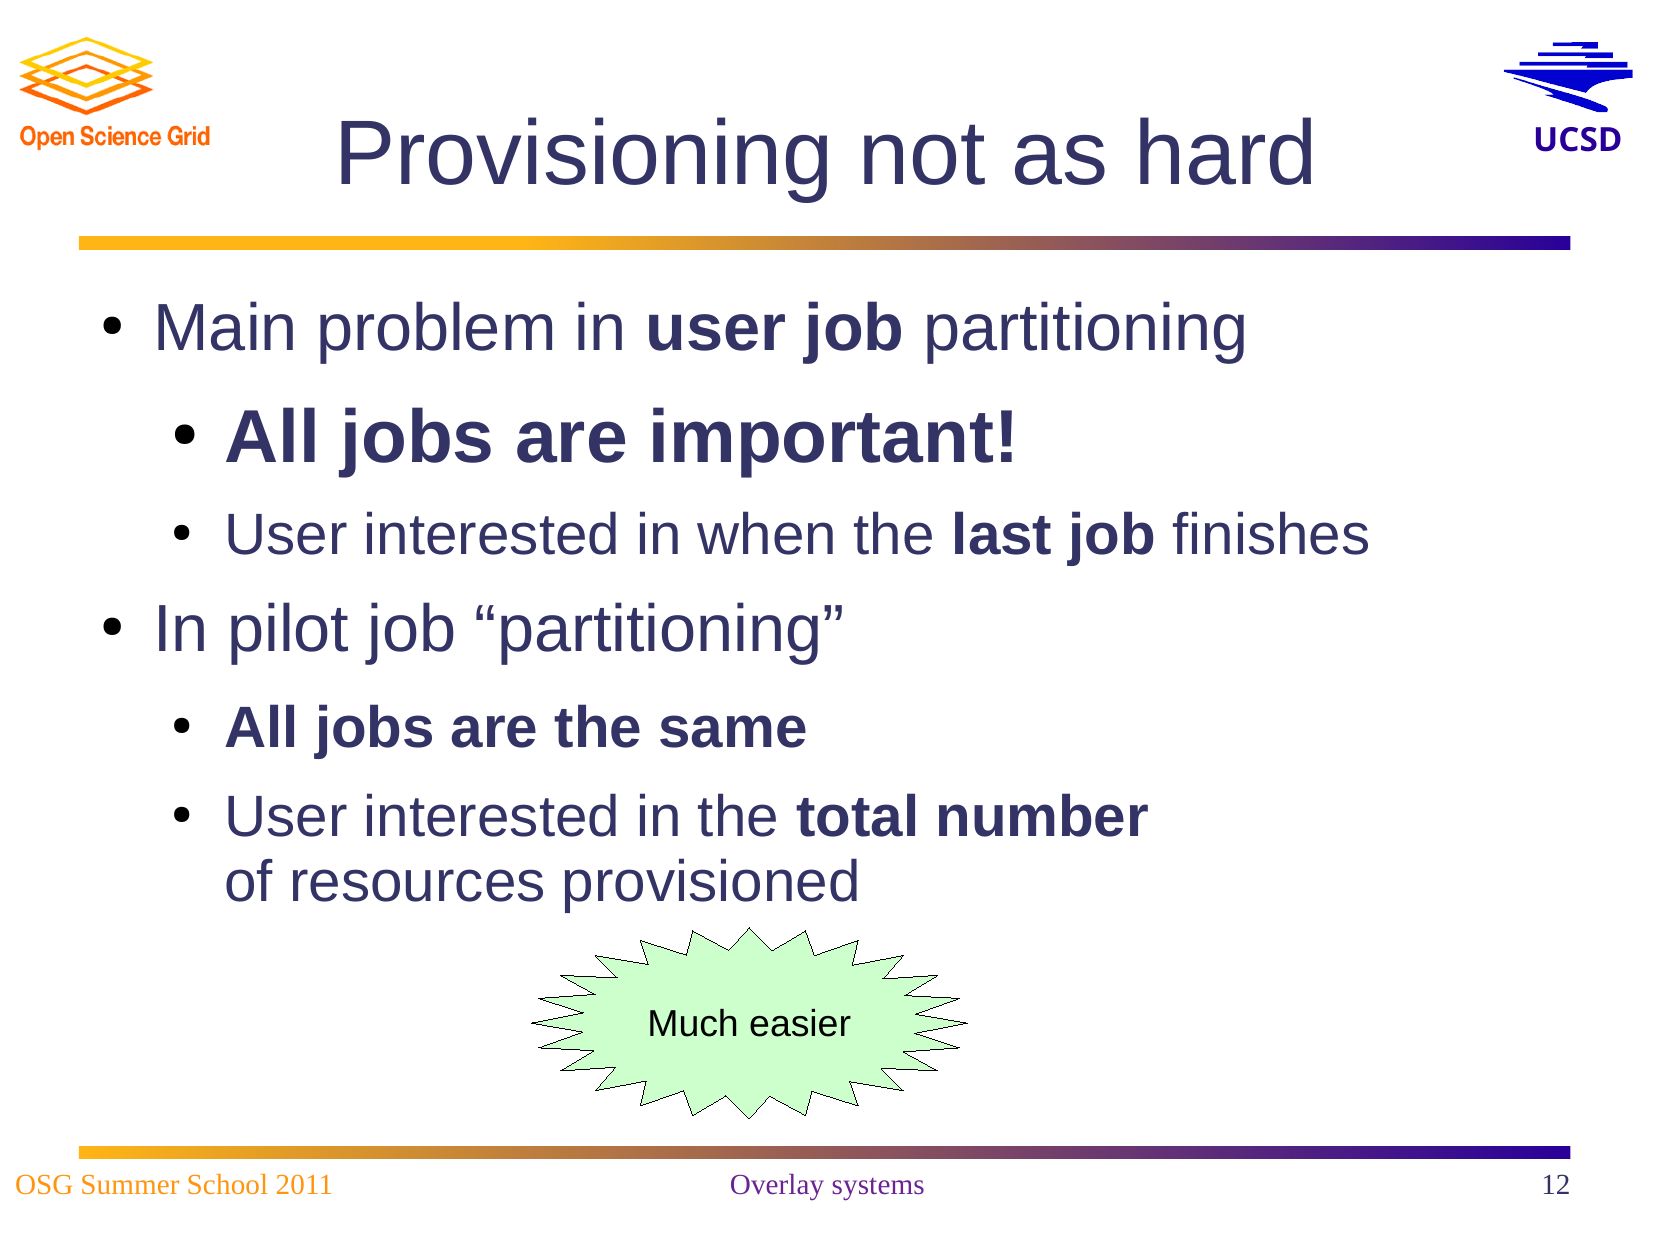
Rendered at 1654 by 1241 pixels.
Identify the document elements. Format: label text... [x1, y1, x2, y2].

picture [0, 14, 229, 167]
text_box Much easier [531, 927, 968, 1119]
title Provisioning not as hard [82, 49, 1571, 257]
picture [1495, 42, 1637, 118]
list Main problem in user job partitioning All jobs are important! User interested in when the last job finishes In pilot job “partitioning” All jobs are the same User interested in the total number of resources provisioned [82, 290, 1571, 1109]
